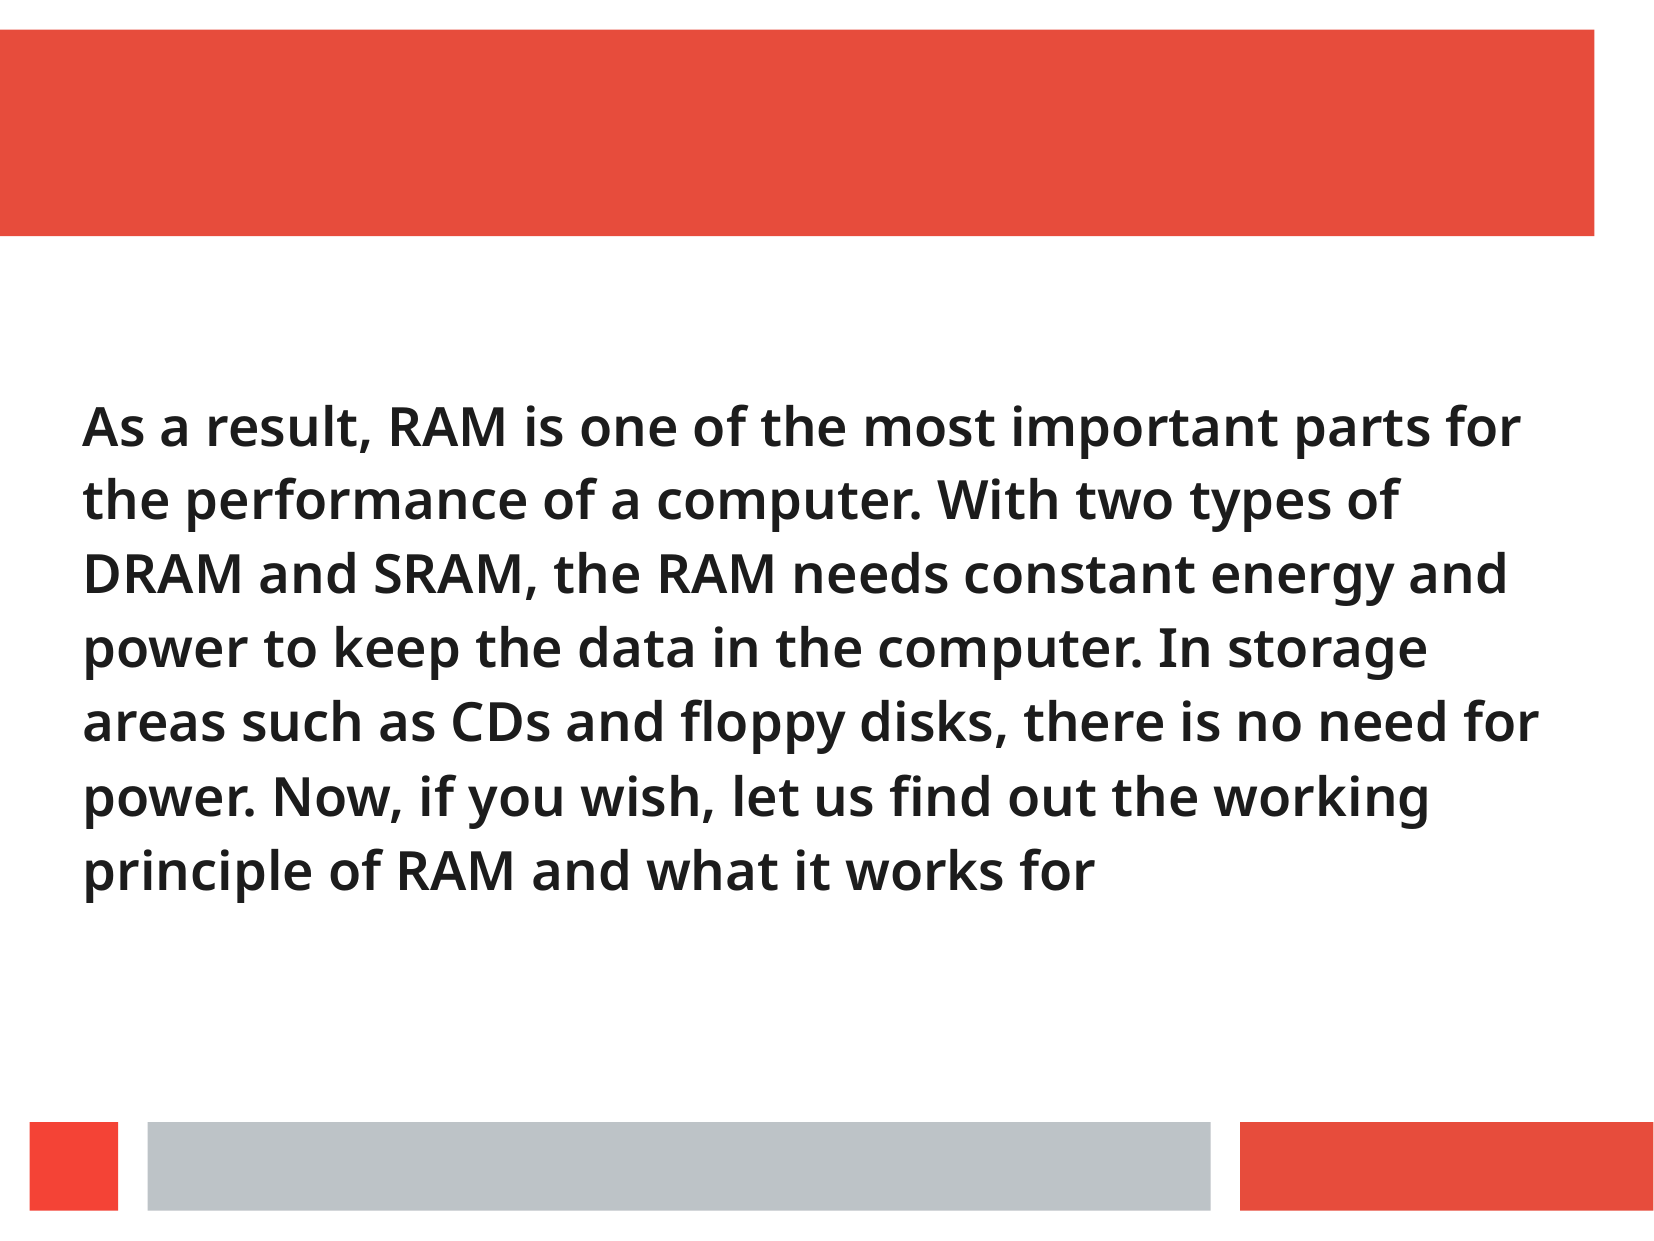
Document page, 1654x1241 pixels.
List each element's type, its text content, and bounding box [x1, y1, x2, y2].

list As a result, RAM is one of the most important parts for the performance of a computer. With two types of DRAM and SRAM, the RAM needs constant energy and power to keep the data in the computer. In storage areas such as CDs and floppy disks, there is no need for power. Now, if you wish, let us find out the working principle of RAM and what it works for [82, 290, 1571, 1010]
